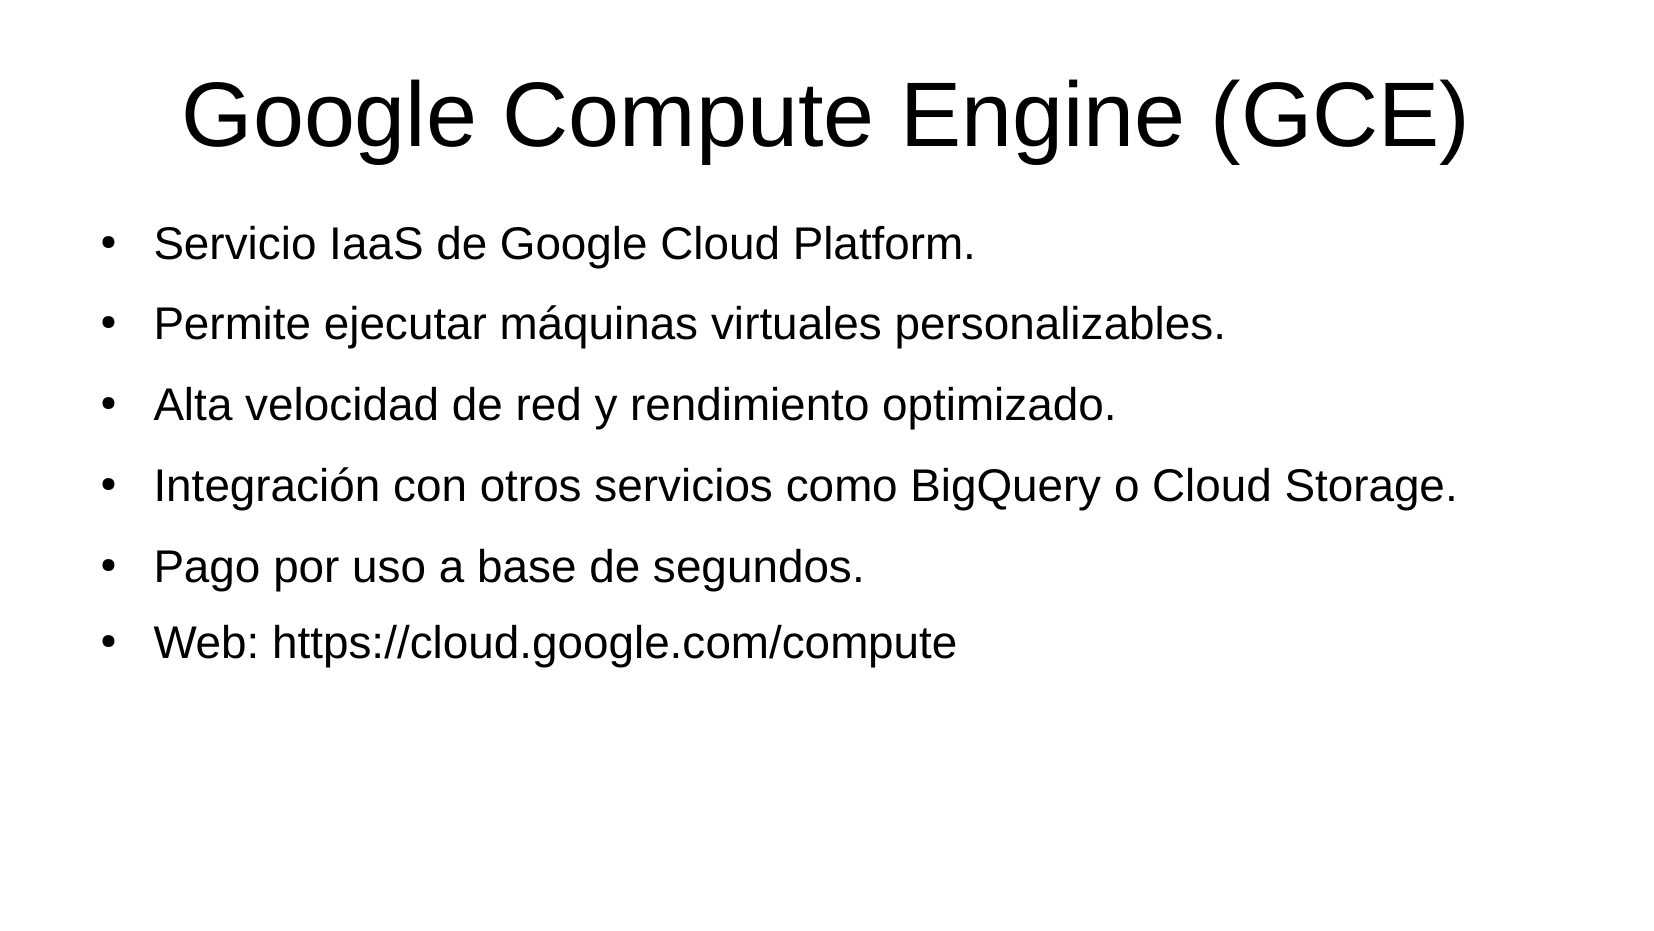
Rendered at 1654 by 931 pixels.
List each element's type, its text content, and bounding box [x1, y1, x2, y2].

title Google Compute Engine (GCE) [82, 37, 1571, 193]
list Servicio IaaS de Google Cloud Platform. Permite ejecutar máquinas virtuales personalizables. Alta velocidad de red y rendimiento optimizado. Integración con otros servicios como BigQuery o Cloud Storage. Pago por uso a base de segundos. Web: https://cloud.google.com/compute [82, 217, 1571, 758]
